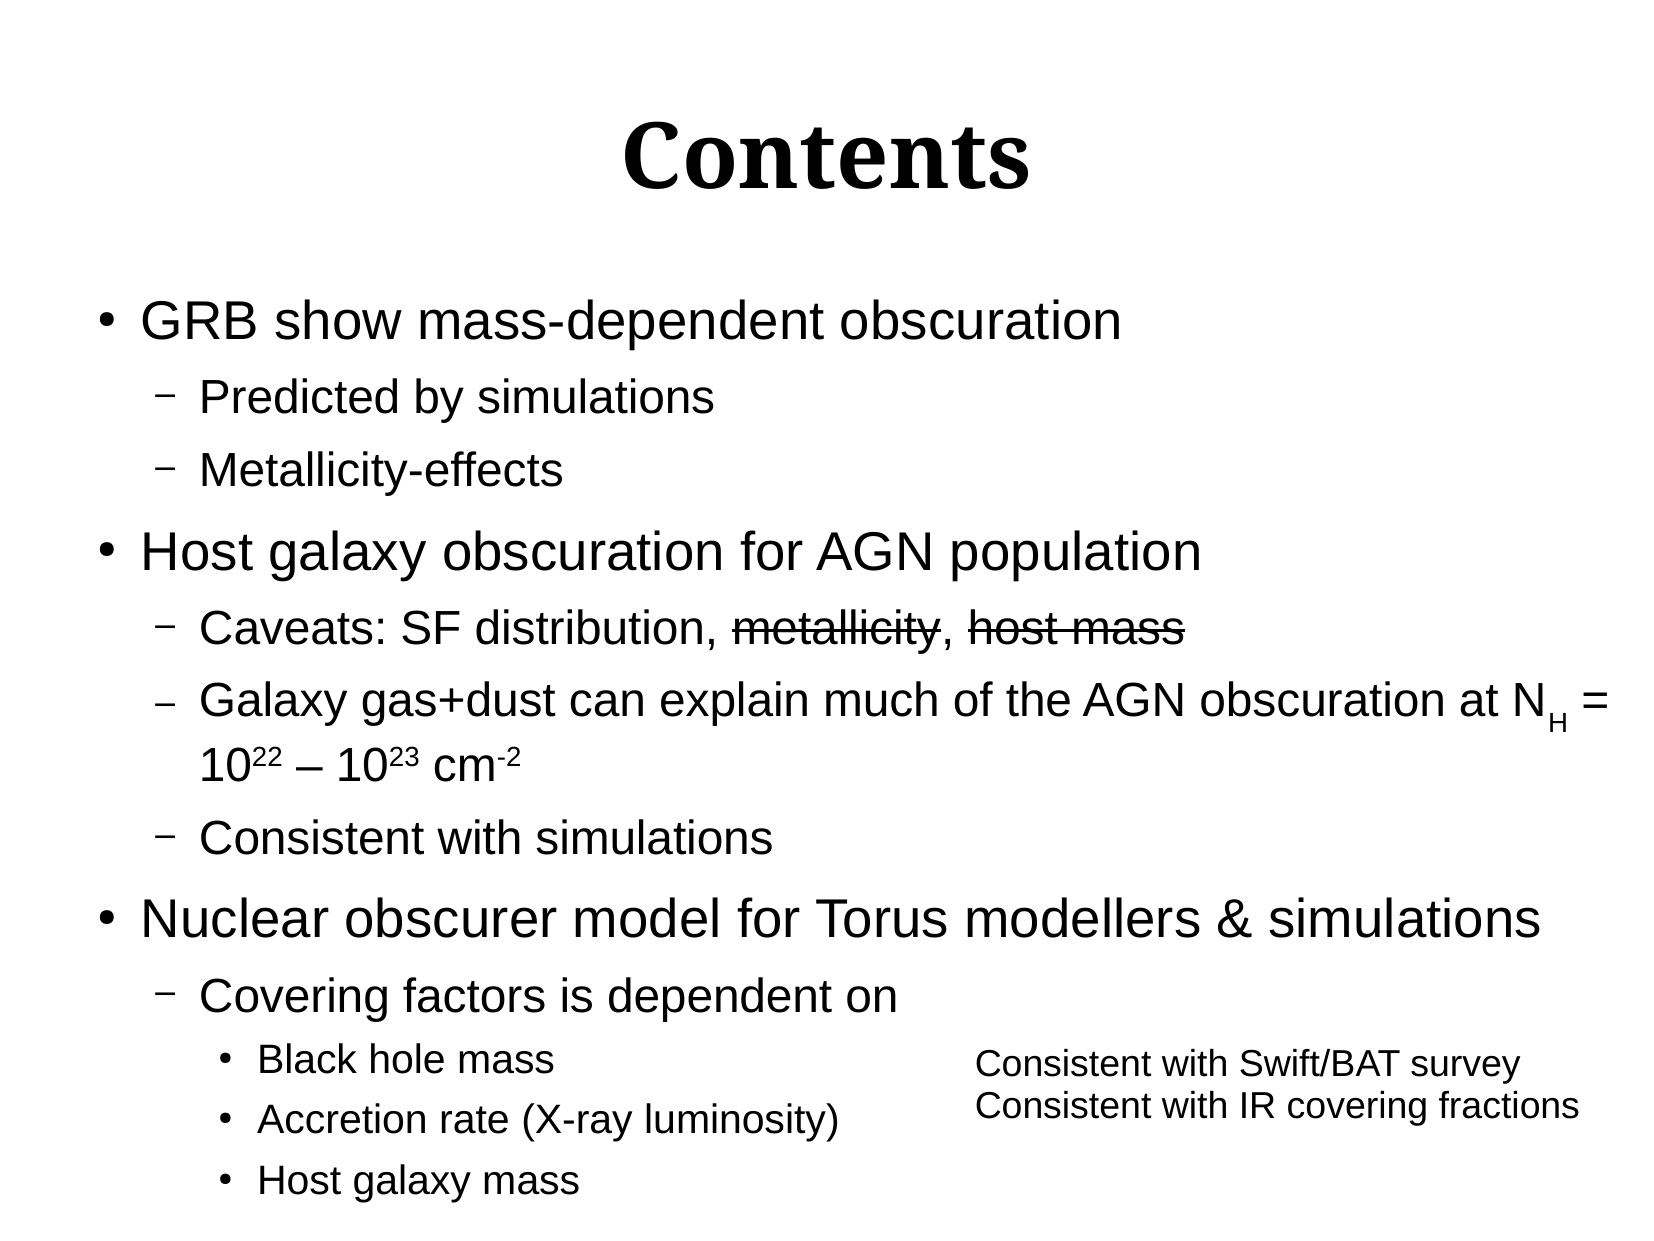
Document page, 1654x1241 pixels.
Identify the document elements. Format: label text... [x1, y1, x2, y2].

title Contents [82, 49, 1571, 257]
list GRB show mass-dependent obscuration Predicted by simulations Metallicity-effects Host galaxy obscuration for AGN population Caveats: SF distribution, metallicity, host mass Galaxy gas+dust can explain much of the AGN obscuration at NH = 1022 – 1023 cm-2 Consistent with simulations Nuclear obscurer model for Torus modellers & simulations Covering factors is dependent on Black hole mass Accretion rate (X-ray luminosity) Host galaxy mass [82, 290, 1621, 1216]
text_box Consistent with Swift/BAT survey Consistent with IR covering fractions [960, 1035, 1654, 1233]
